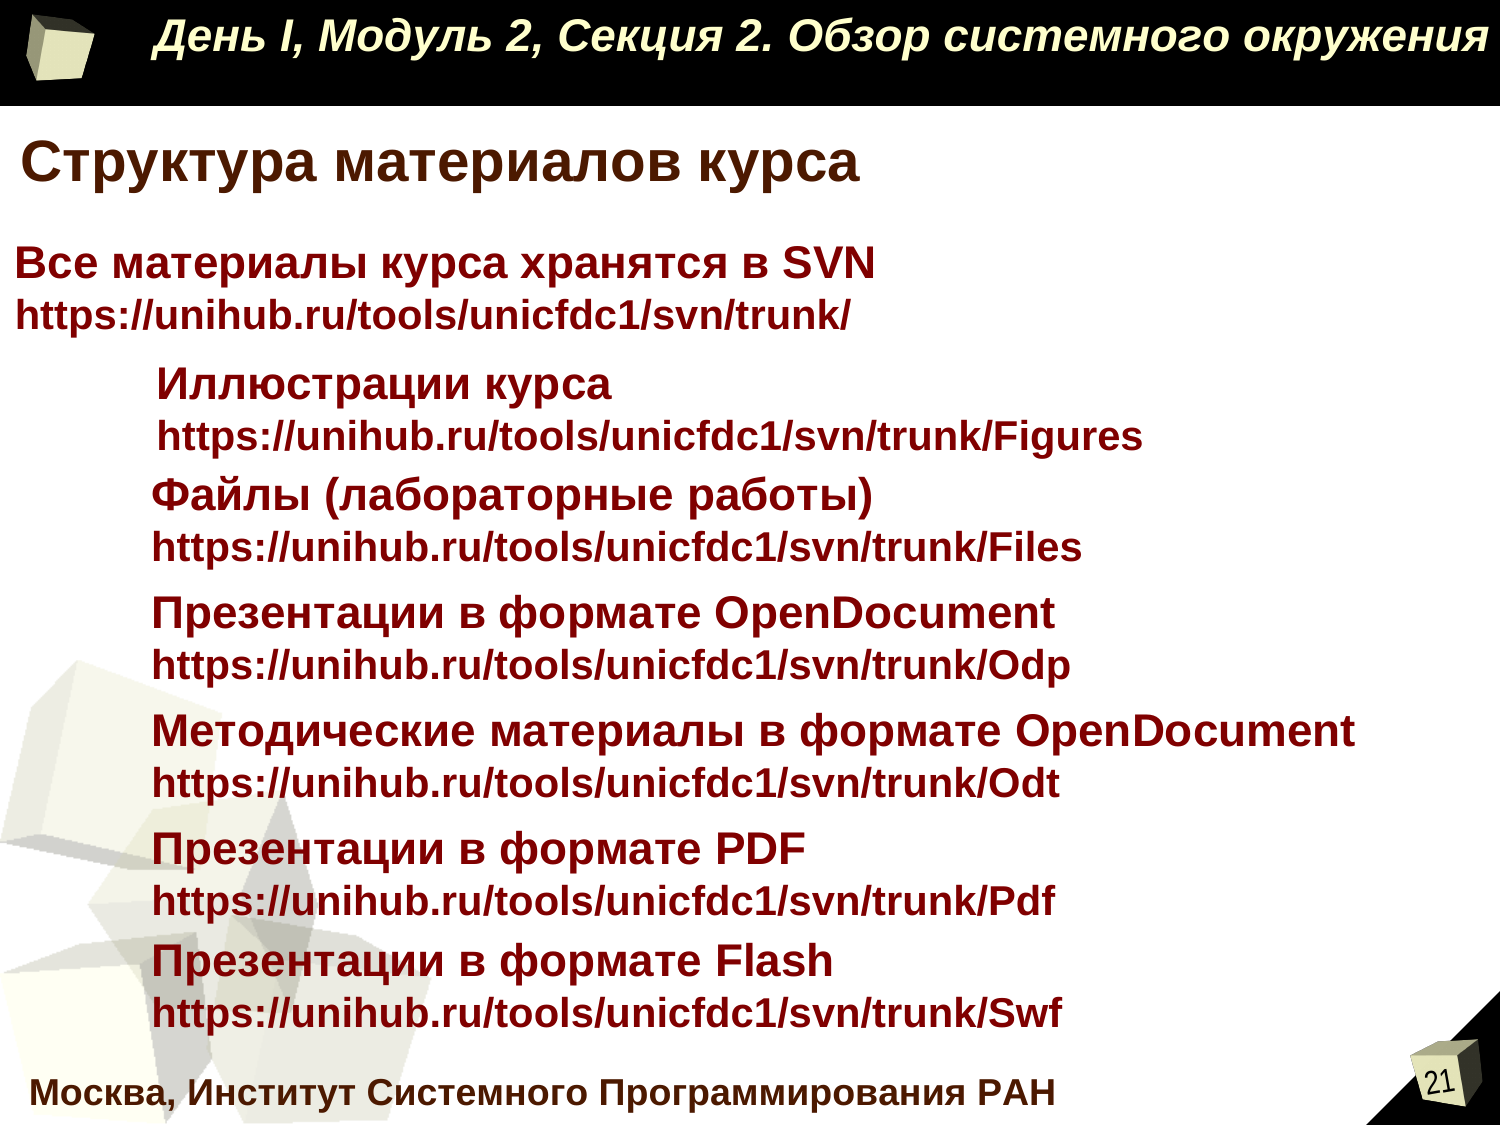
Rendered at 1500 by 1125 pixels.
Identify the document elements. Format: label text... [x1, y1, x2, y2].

picture [423, 1088, 433, 1102]
text_box Презентации в формате PDF https://unihub.ru/tools/unicfdc1/svn/trunk/Pdf [136, 811, 1477, 923]
text_box Все материалы курса хранятся в SVN https://unihub.ru/tools/unicfdc1/svn/trunk/ [0, 225, 1500, 346]
text_box Структура материалов курса [5, 115, 1500, 201]
text_box Методические материалы в формате OpenDocument https://unihub.ru/tools/unicfdc1/svn/trunk/Odt [136, 693, 1477, 811]
text_box Иллюстрации курса https://unihub.ru/tools/unicfdc1/svn/trunk/Figures [141, 346, 1500, 467]
text_box Презентации в формате OpenDocument https://unihub.ru/tools/unicfdc1/svn/trunk/Odp [136, 575, 1154, 693]
picture [0, 659, 433, 1125]
text_box Презентации в формате Flash https://unihub.ru/tools/unicfdc1/svn/trunk/Swf [136, 923, 1477, 1044]
text_box Файлы (лабораторные работы) https://unihub.ru/tools/unicfdc1/svn/trunk/Files [136, 457, 1154, 575]
